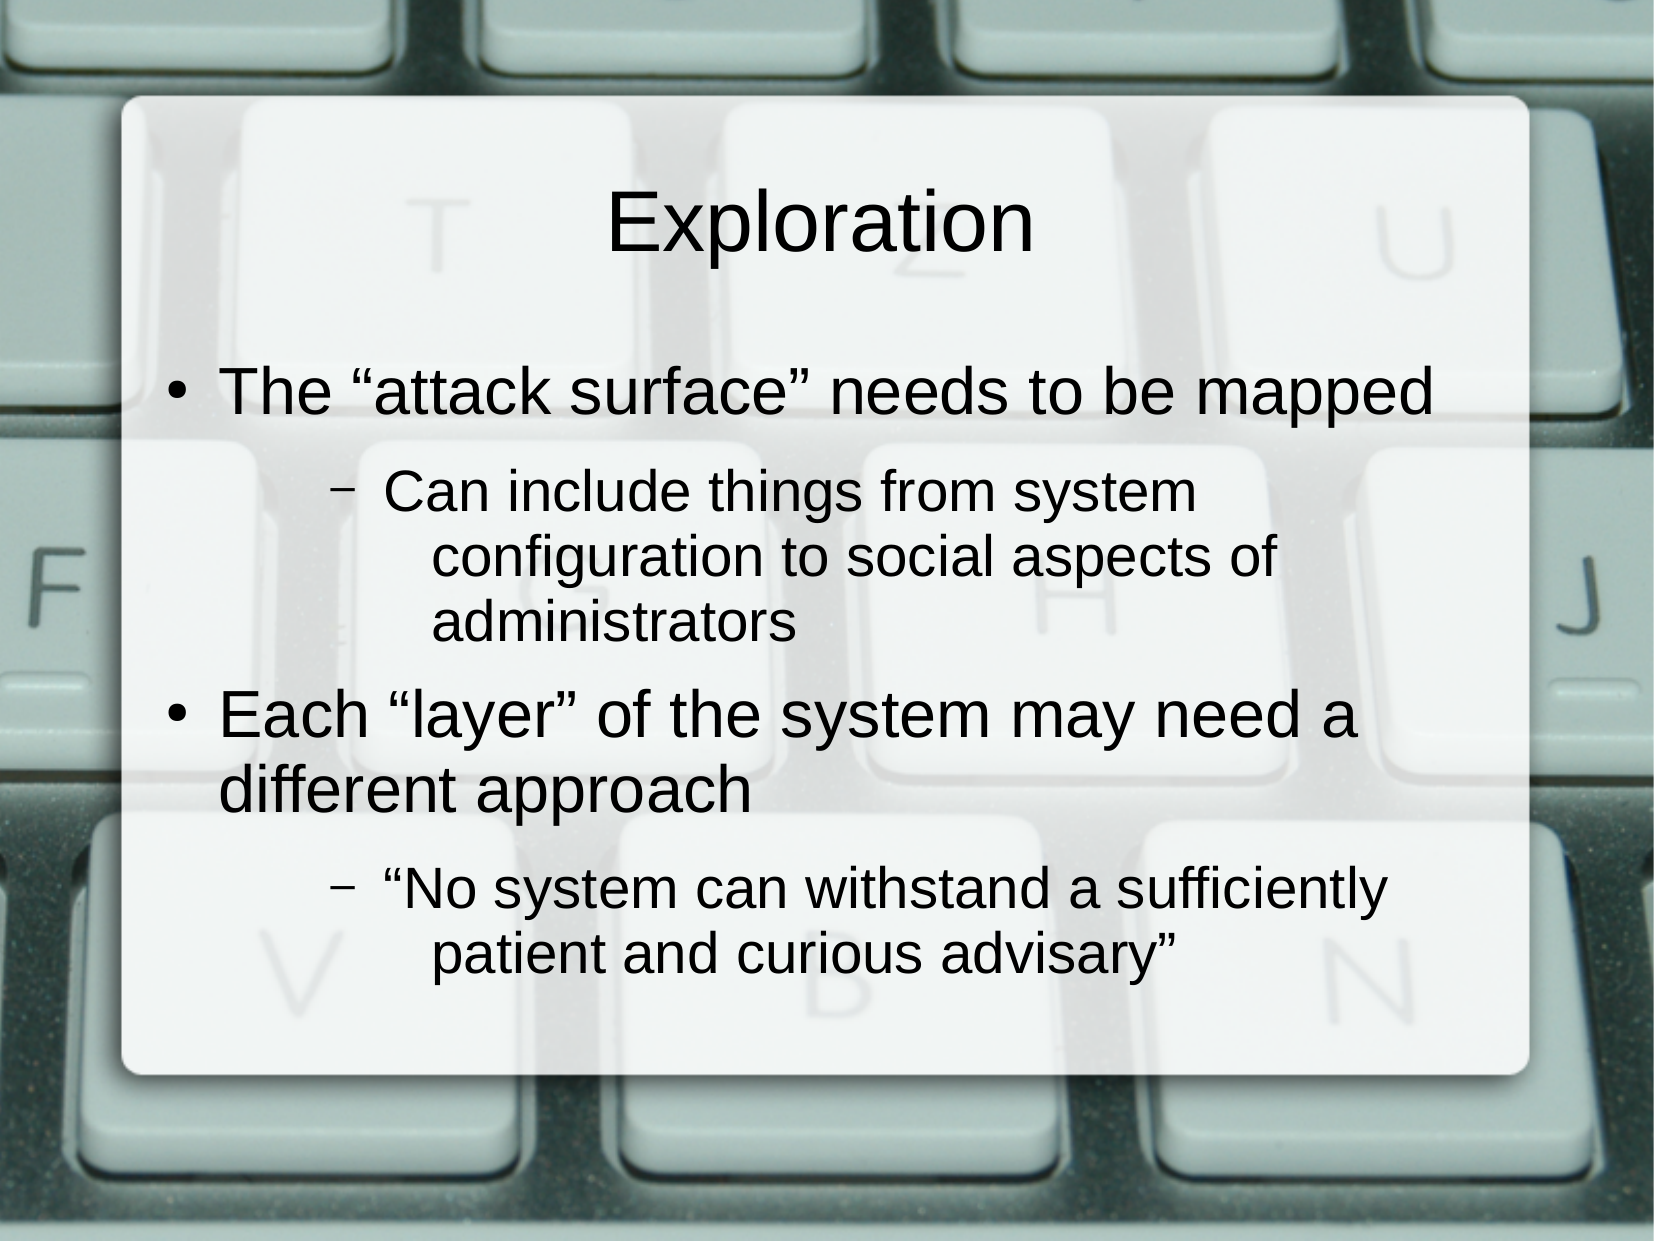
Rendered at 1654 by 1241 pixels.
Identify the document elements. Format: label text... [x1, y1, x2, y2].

list The “attack surface” needs to be mapped Can include things from system configuration to social aspects of administrators Each “layer” of the system may need a different approach “No system can withstand a sufficiently patient and curious advisary” [147, 354, 1506, 1074]
picture [0, 0, 1654, 1241]
title Exploration [135, 117, 1506, 325]
